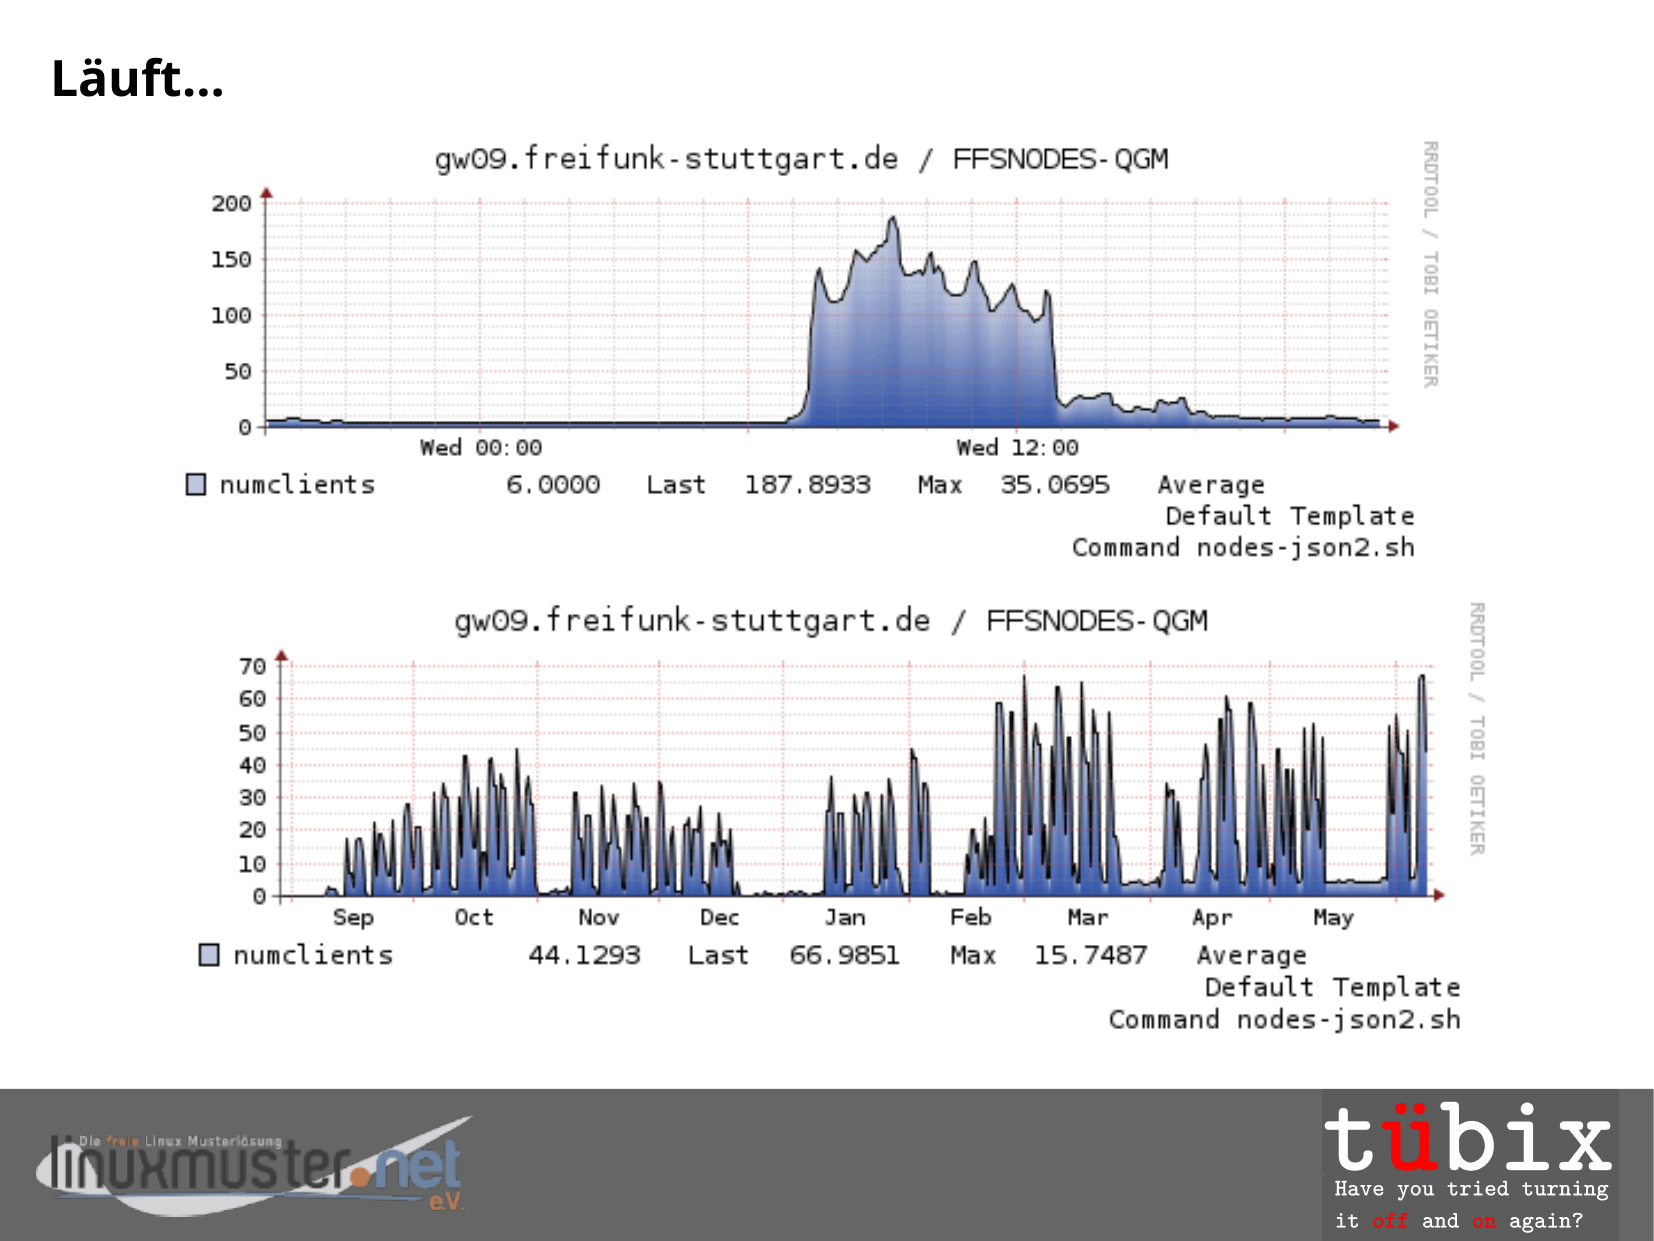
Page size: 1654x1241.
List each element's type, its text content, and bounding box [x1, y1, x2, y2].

picture [36, 1116, 473, 1217]
picture [153, 129, 1452, 579]
picture [1322, 1089, 1619, 1241]
text_box Läuft… [35, 35, 824, 114]
picture [165, 590, 1499, 1052]
